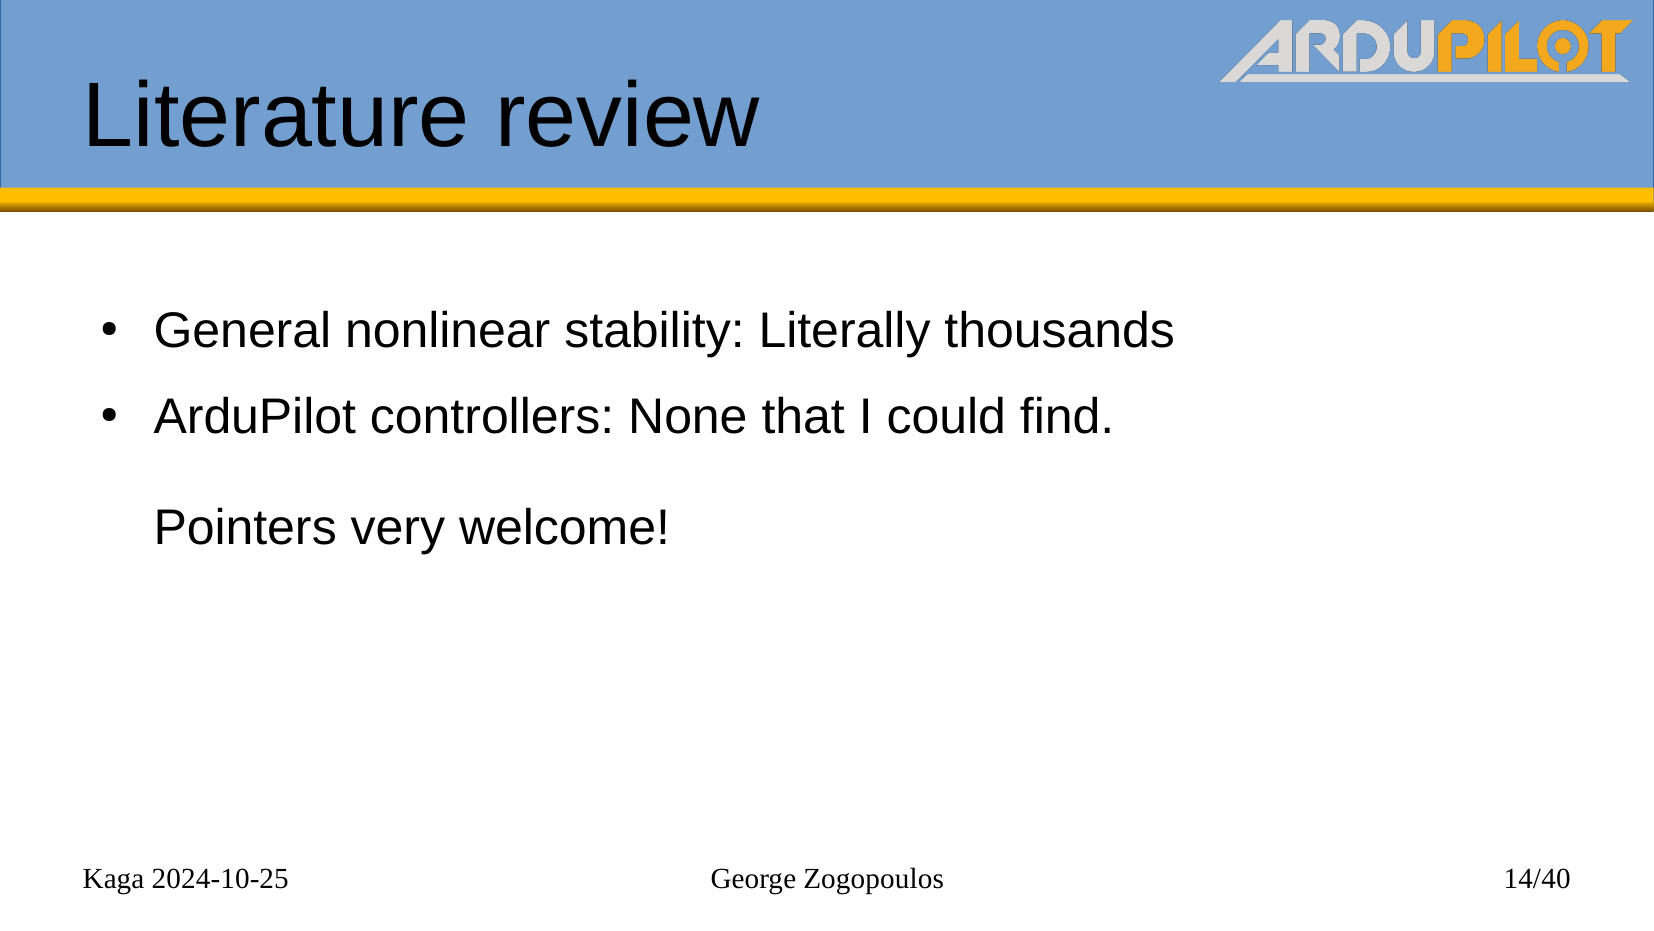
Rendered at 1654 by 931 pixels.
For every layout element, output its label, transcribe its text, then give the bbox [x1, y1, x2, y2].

list General nonlinear stability: Literally thousands ArduPilot controllers: None that I could find. Pointers very welcome! [82, 217, 1571, 757]
title Literature review [82, 37, 1571, 193]
picture [1219, 20, 1633, 82]
